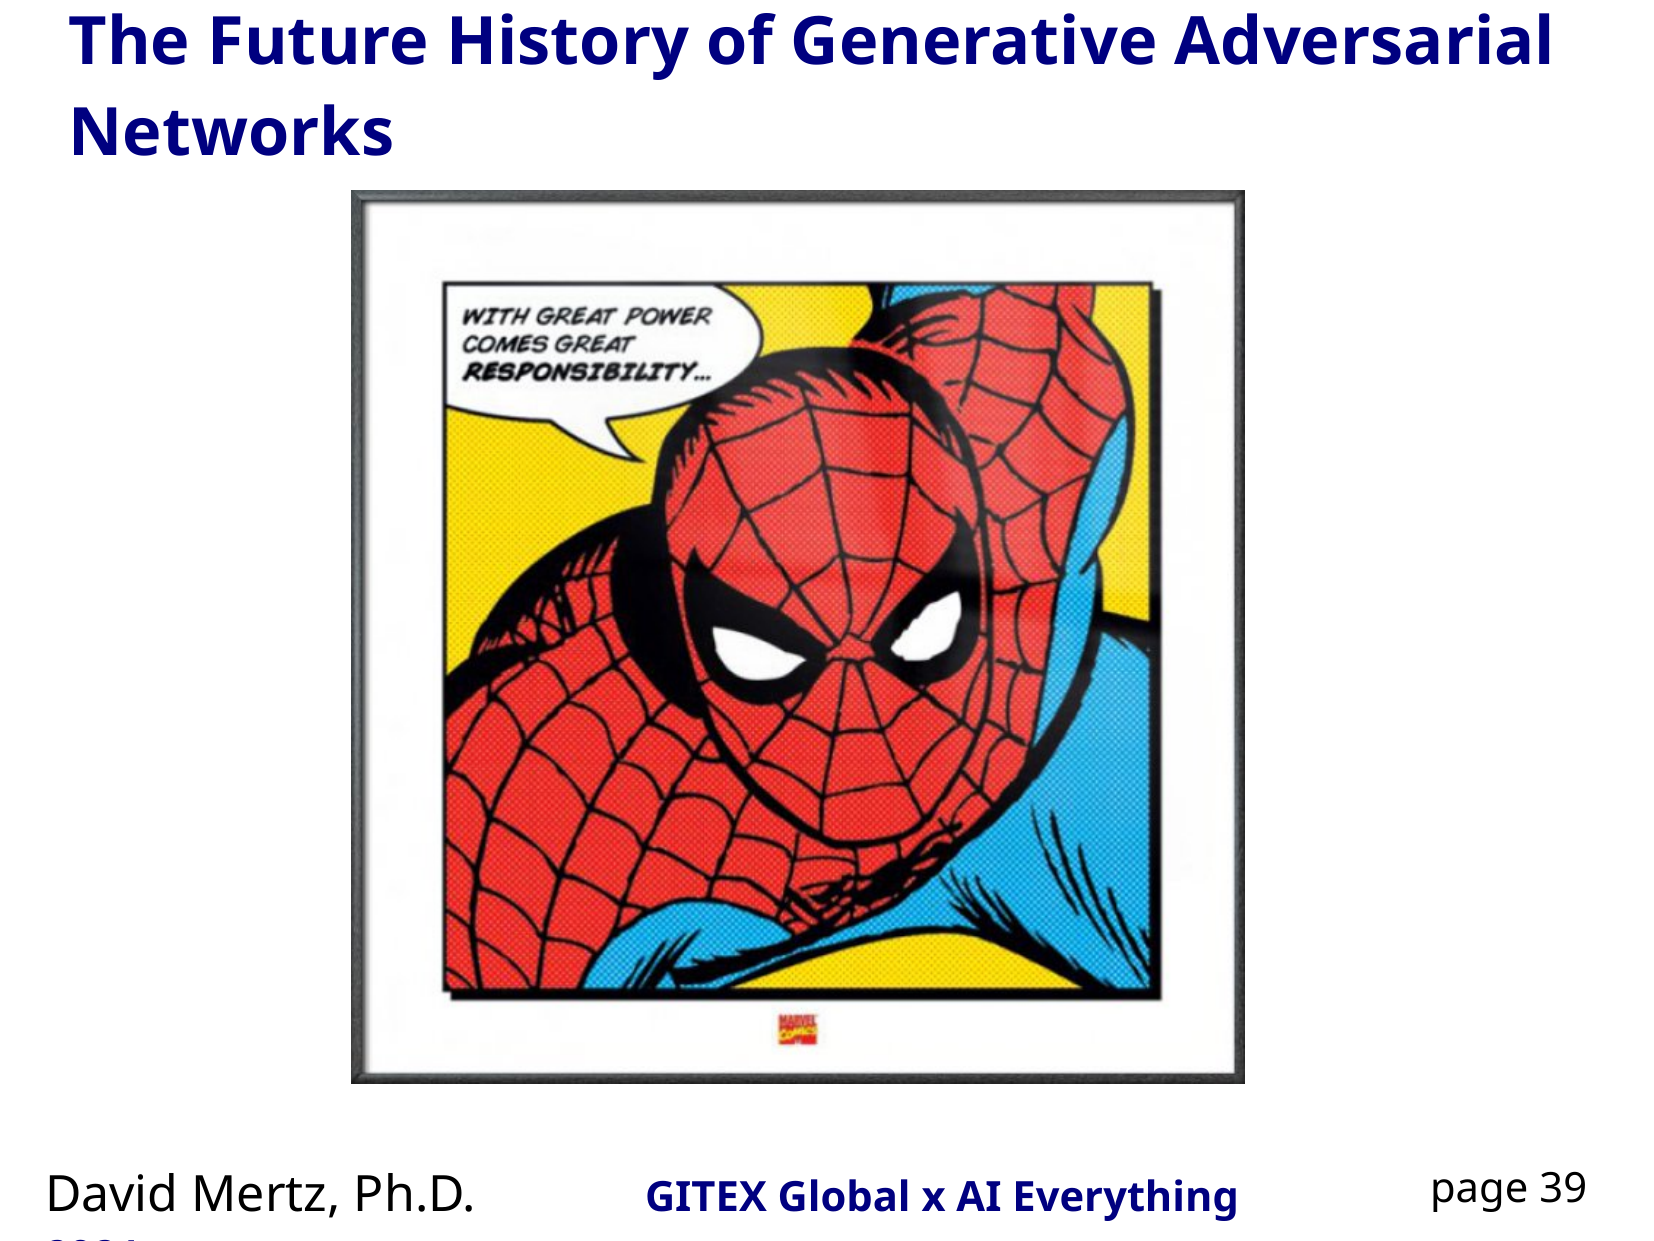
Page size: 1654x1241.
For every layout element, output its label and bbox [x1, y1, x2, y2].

picture [351, 190, 1245, 1084]
